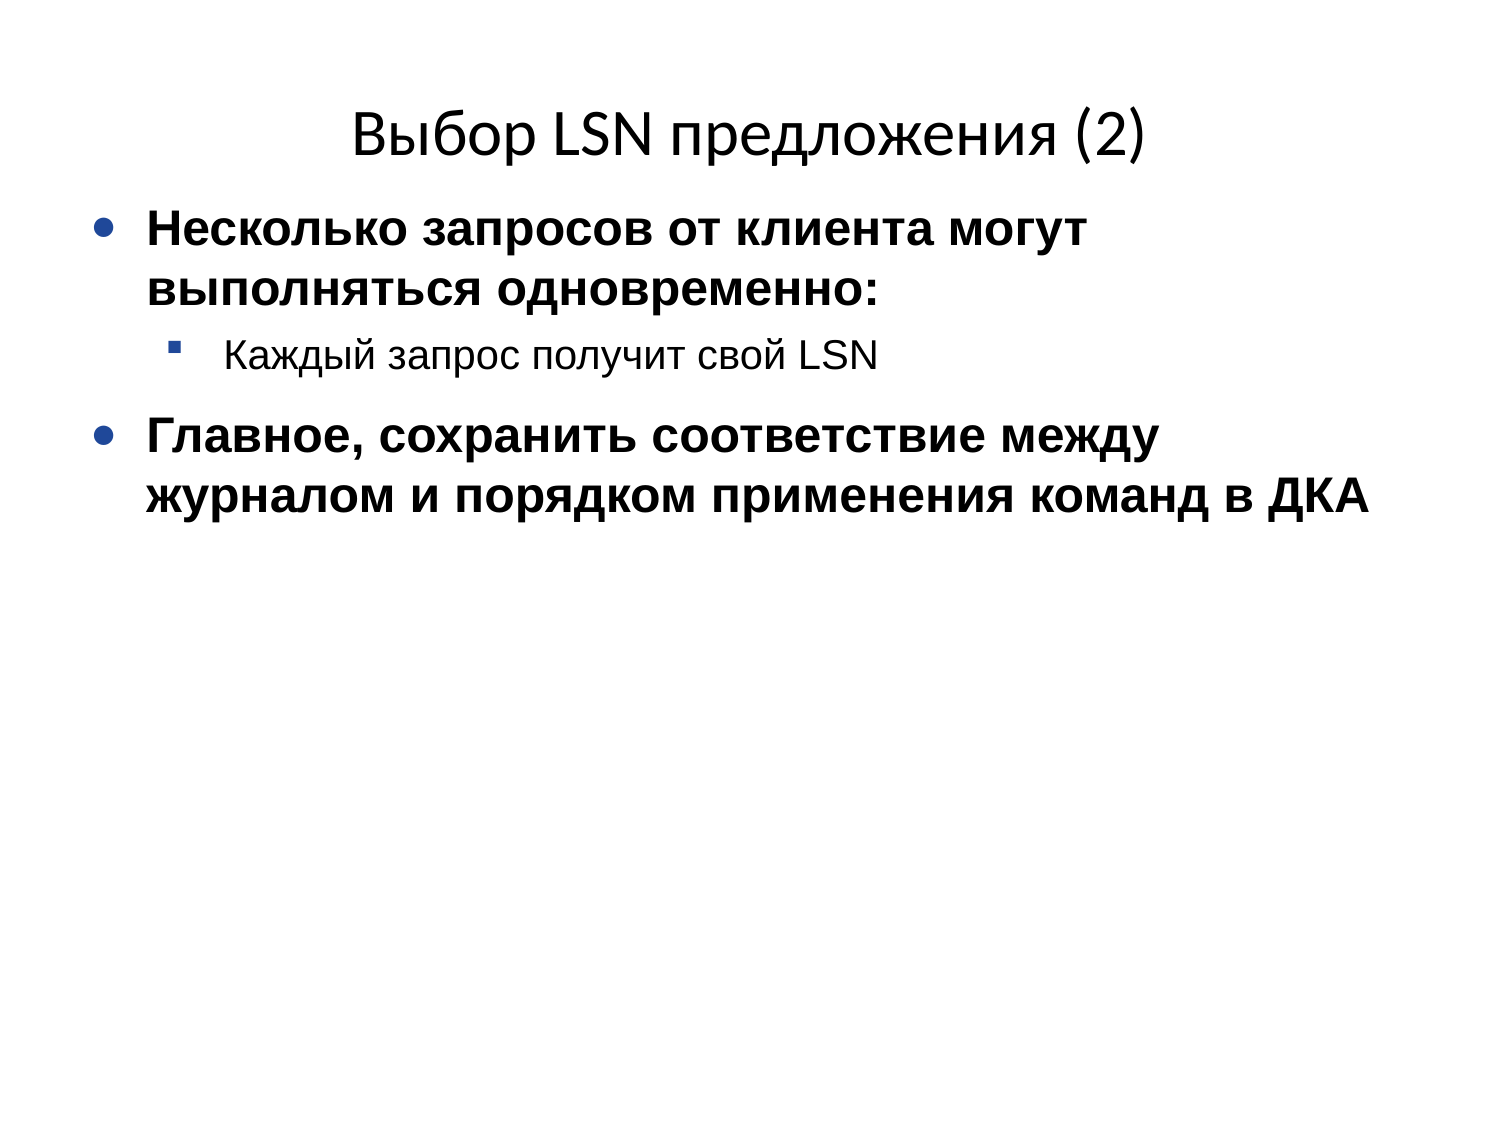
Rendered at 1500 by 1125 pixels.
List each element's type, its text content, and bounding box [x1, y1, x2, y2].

title Выбор LSN предложения (2) [75, 45, 1426, 233]
list Несколько запросов от клиента могут выполняться одновременно: Каждый запрос получит свой LSN Главное, сохранить соответствие между журналом и порядком применения команд в ДКА [75, 233, 1425, 1005]
